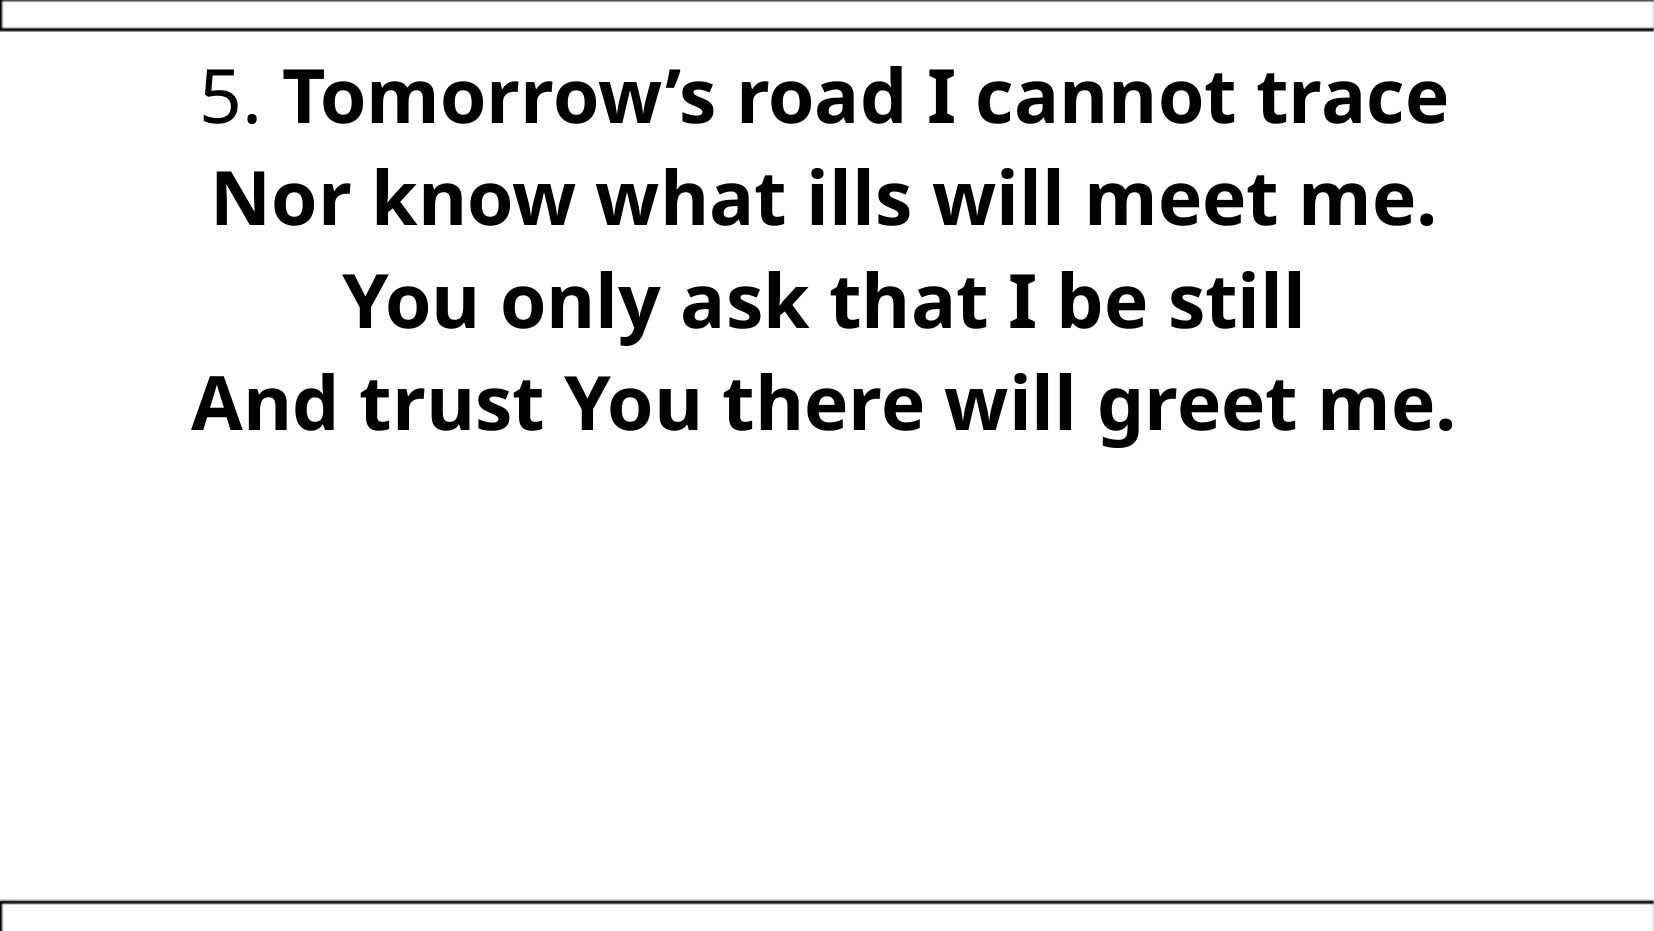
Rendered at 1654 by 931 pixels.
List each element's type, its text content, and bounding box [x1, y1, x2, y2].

picture [0, 0, 1654, 931]
text_box 5. Tomorrow’s road I cannot trace Nor know what ills will meet me. You only ask that I be still And trust You there will greet me. [105, 35, 1546, 451]
